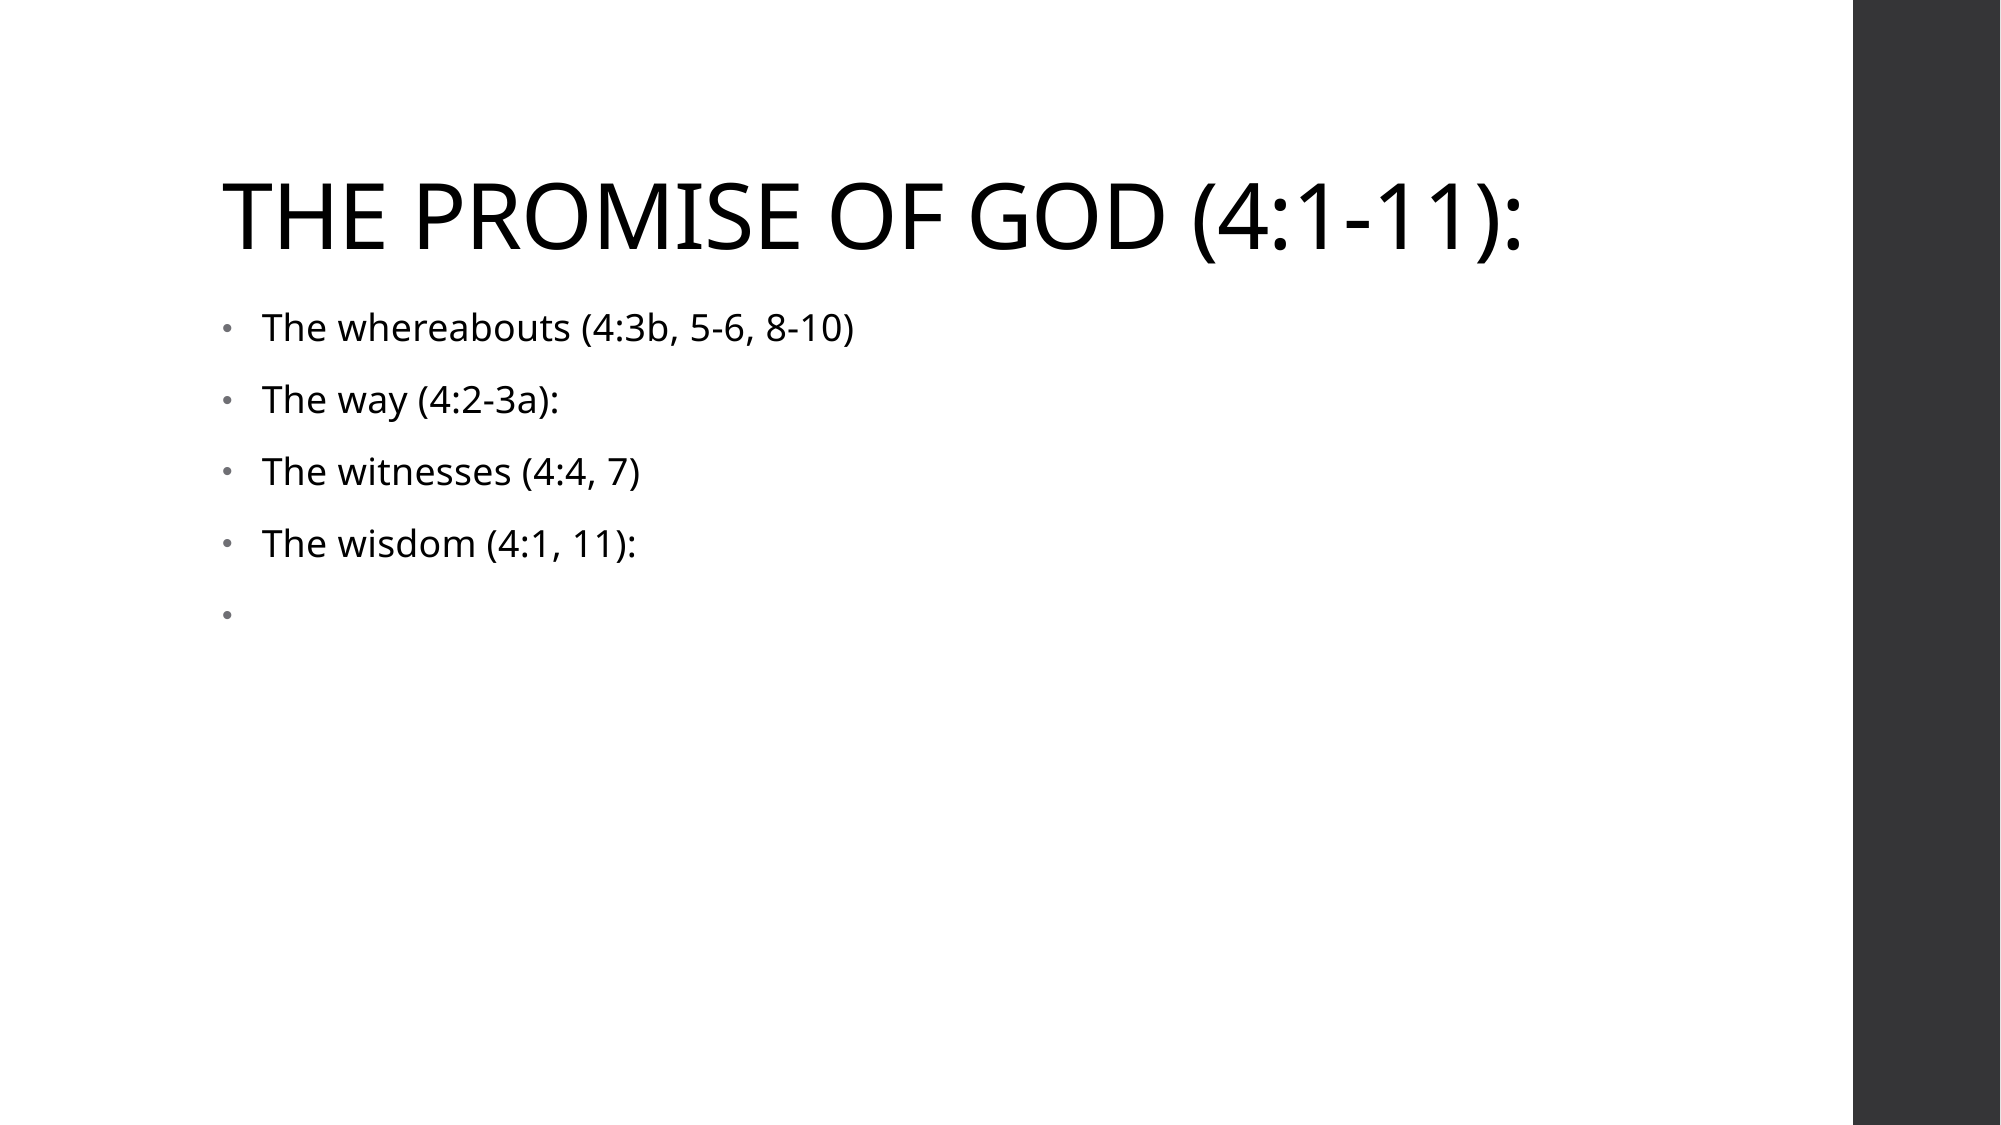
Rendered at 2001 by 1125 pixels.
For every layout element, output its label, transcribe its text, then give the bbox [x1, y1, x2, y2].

list The whereabouts (4:3b, 5-6, 8-10) The way (4:2-3a): The witnesses (4:4, 7) The wisdom (4:1, 11): [206, 299, 1617, 1014]
title THE PROMISE OF GOD (4:1-11): [206, 60, 1797, 278]
